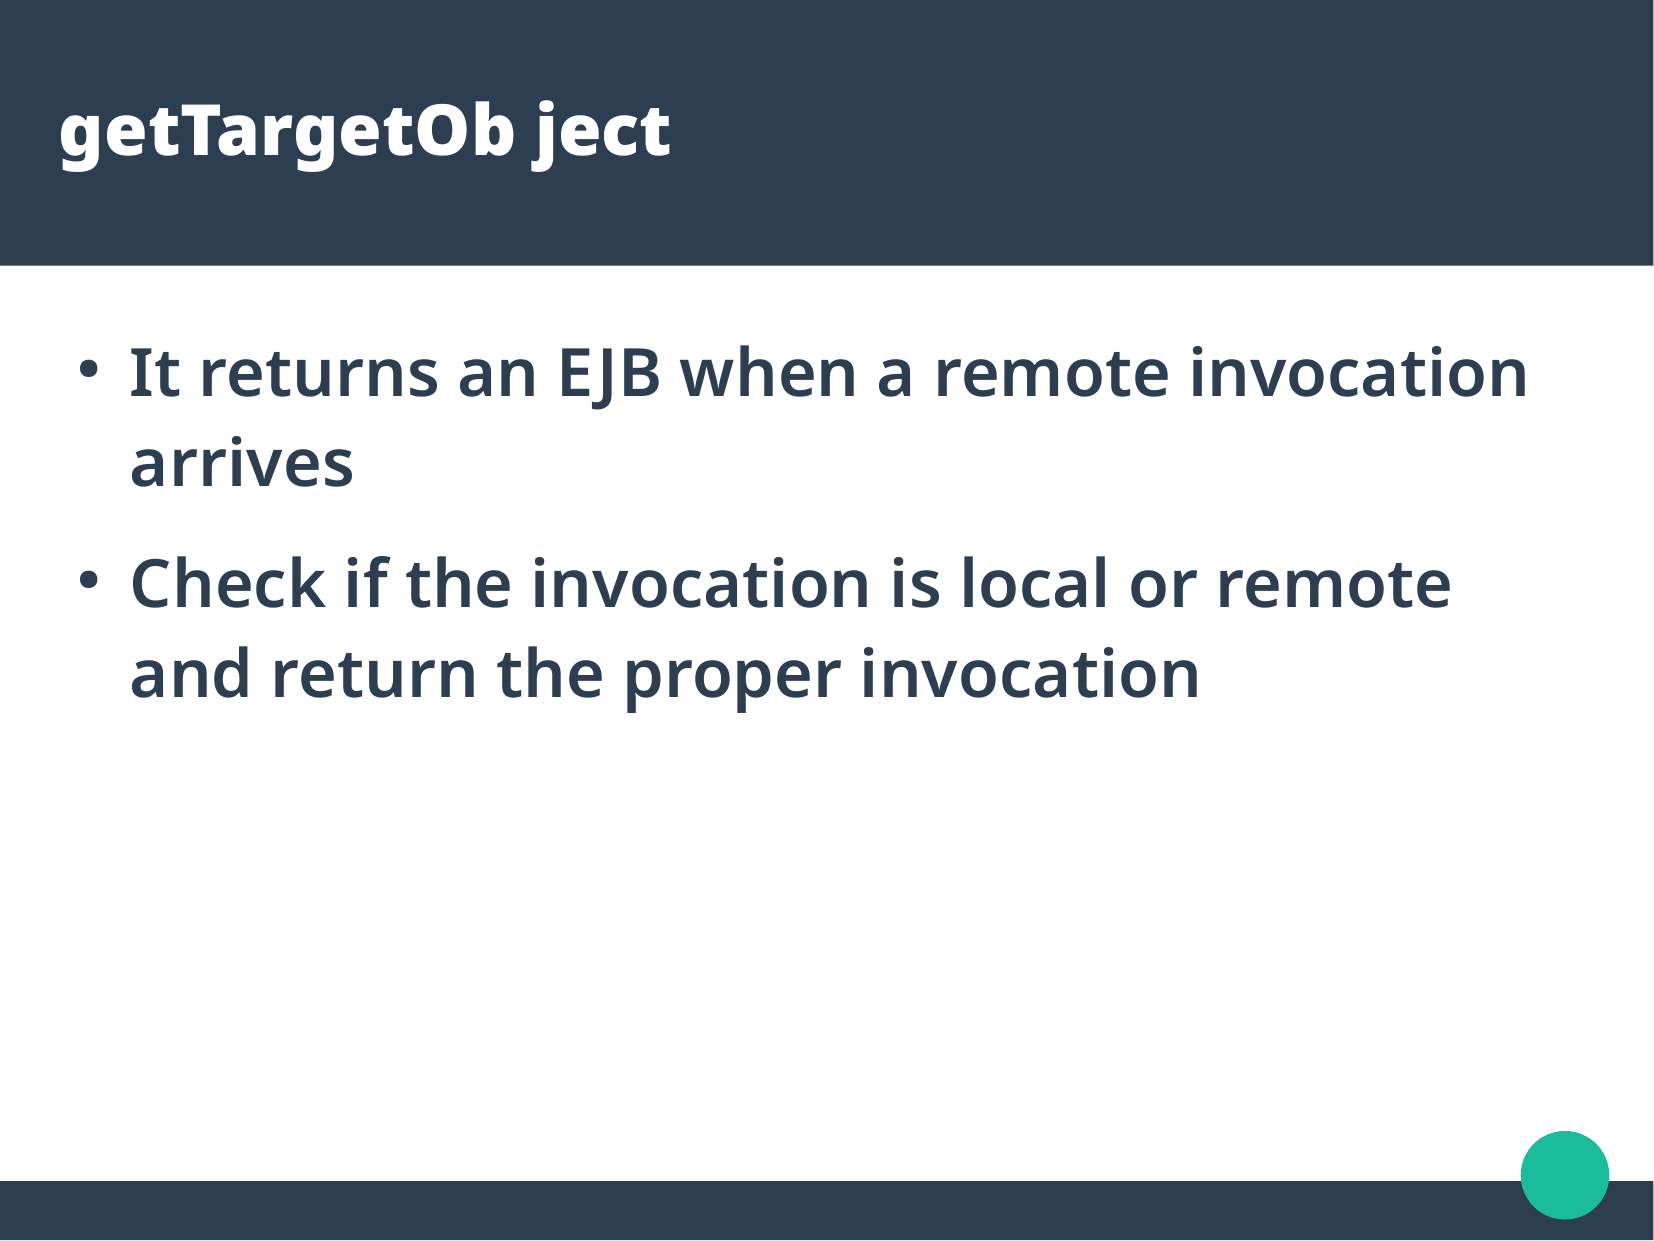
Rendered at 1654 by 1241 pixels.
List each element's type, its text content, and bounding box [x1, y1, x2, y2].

title getTargetOb ject [59, 49, 1595, 207]
list It returns an EJB when a remote invocation arrives Check if the invocation is local or remote and return the proper invocation [59, 324, 1595, 1152]
